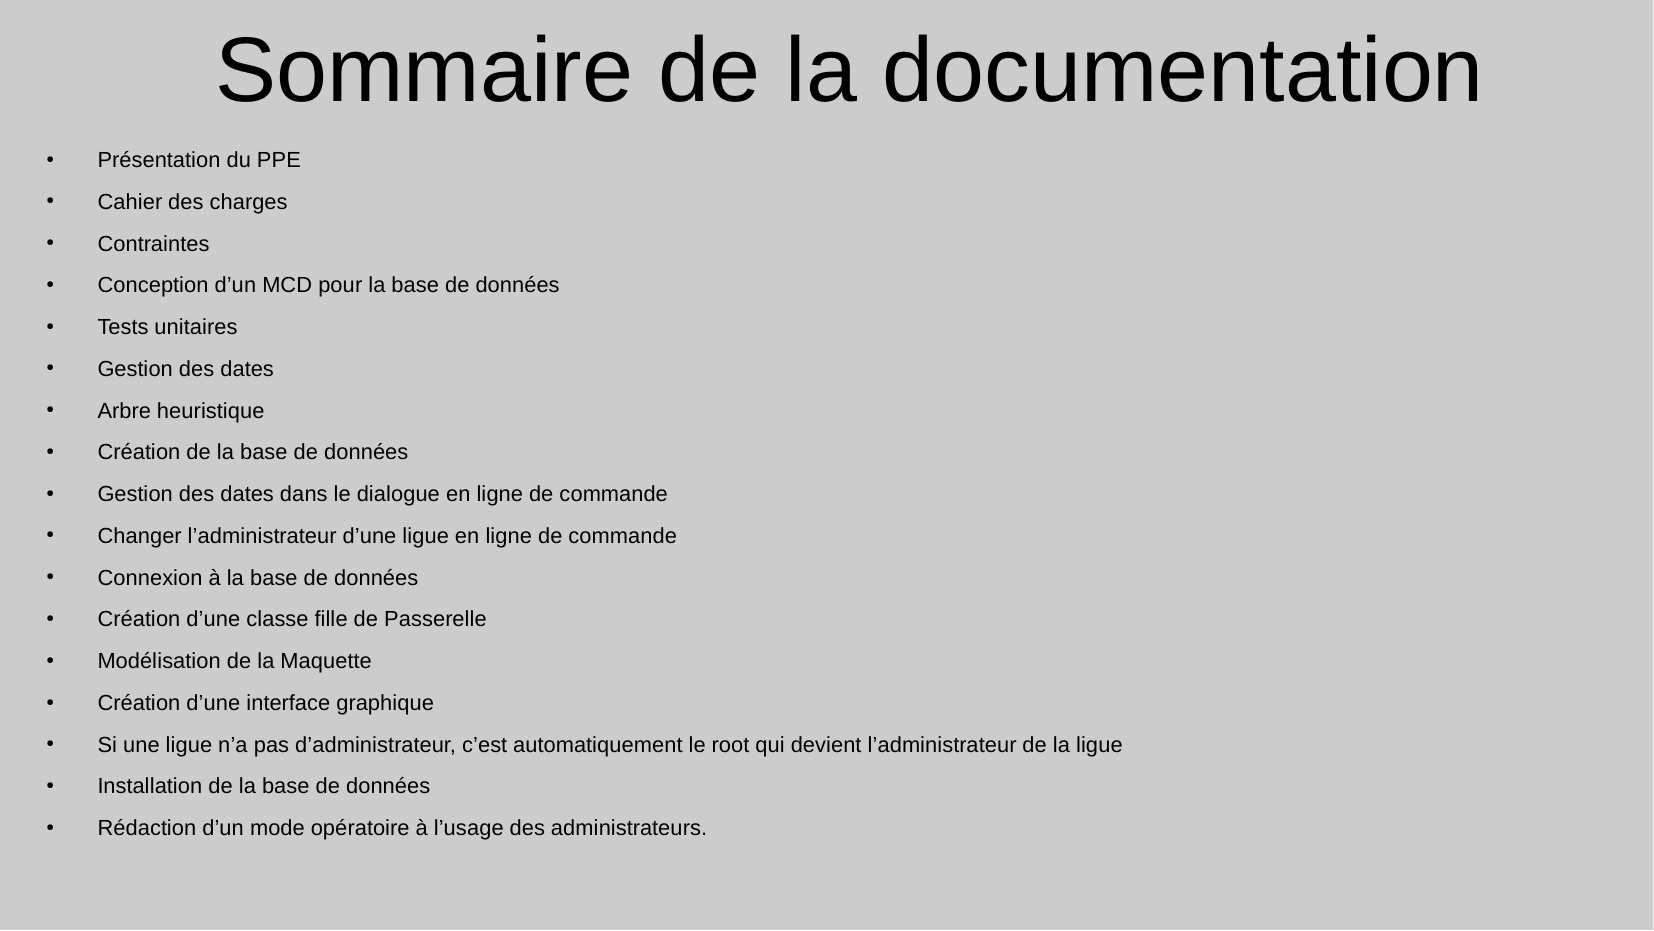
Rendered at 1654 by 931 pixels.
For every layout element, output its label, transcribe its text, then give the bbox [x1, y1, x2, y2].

list Présentation du PPE Cahier des charges Contraintes Conception d’un MCD pour la base de données Tests unitaires Gestion des dates Arbre heuristique Création de la base de données Gestion des dates dans le dialogue en ligne de commande Changer l’administrateur d’une ligue en ligne de commande Connexion à la base de données Création d’une classe fille de Passerelle Modélisation de la Maquette Création d’une interface graphique Si une ligue n’a pas d’administrateur, c’est automatiquement le root qui devient l’administrateur de la ligue Installation de la base de données Rédaction d’un mode opératoire à l’usage des administrateurs. [29, 147, 1518, 931]
title Sommaire de la documentation [106, 0, 1595, 148]
